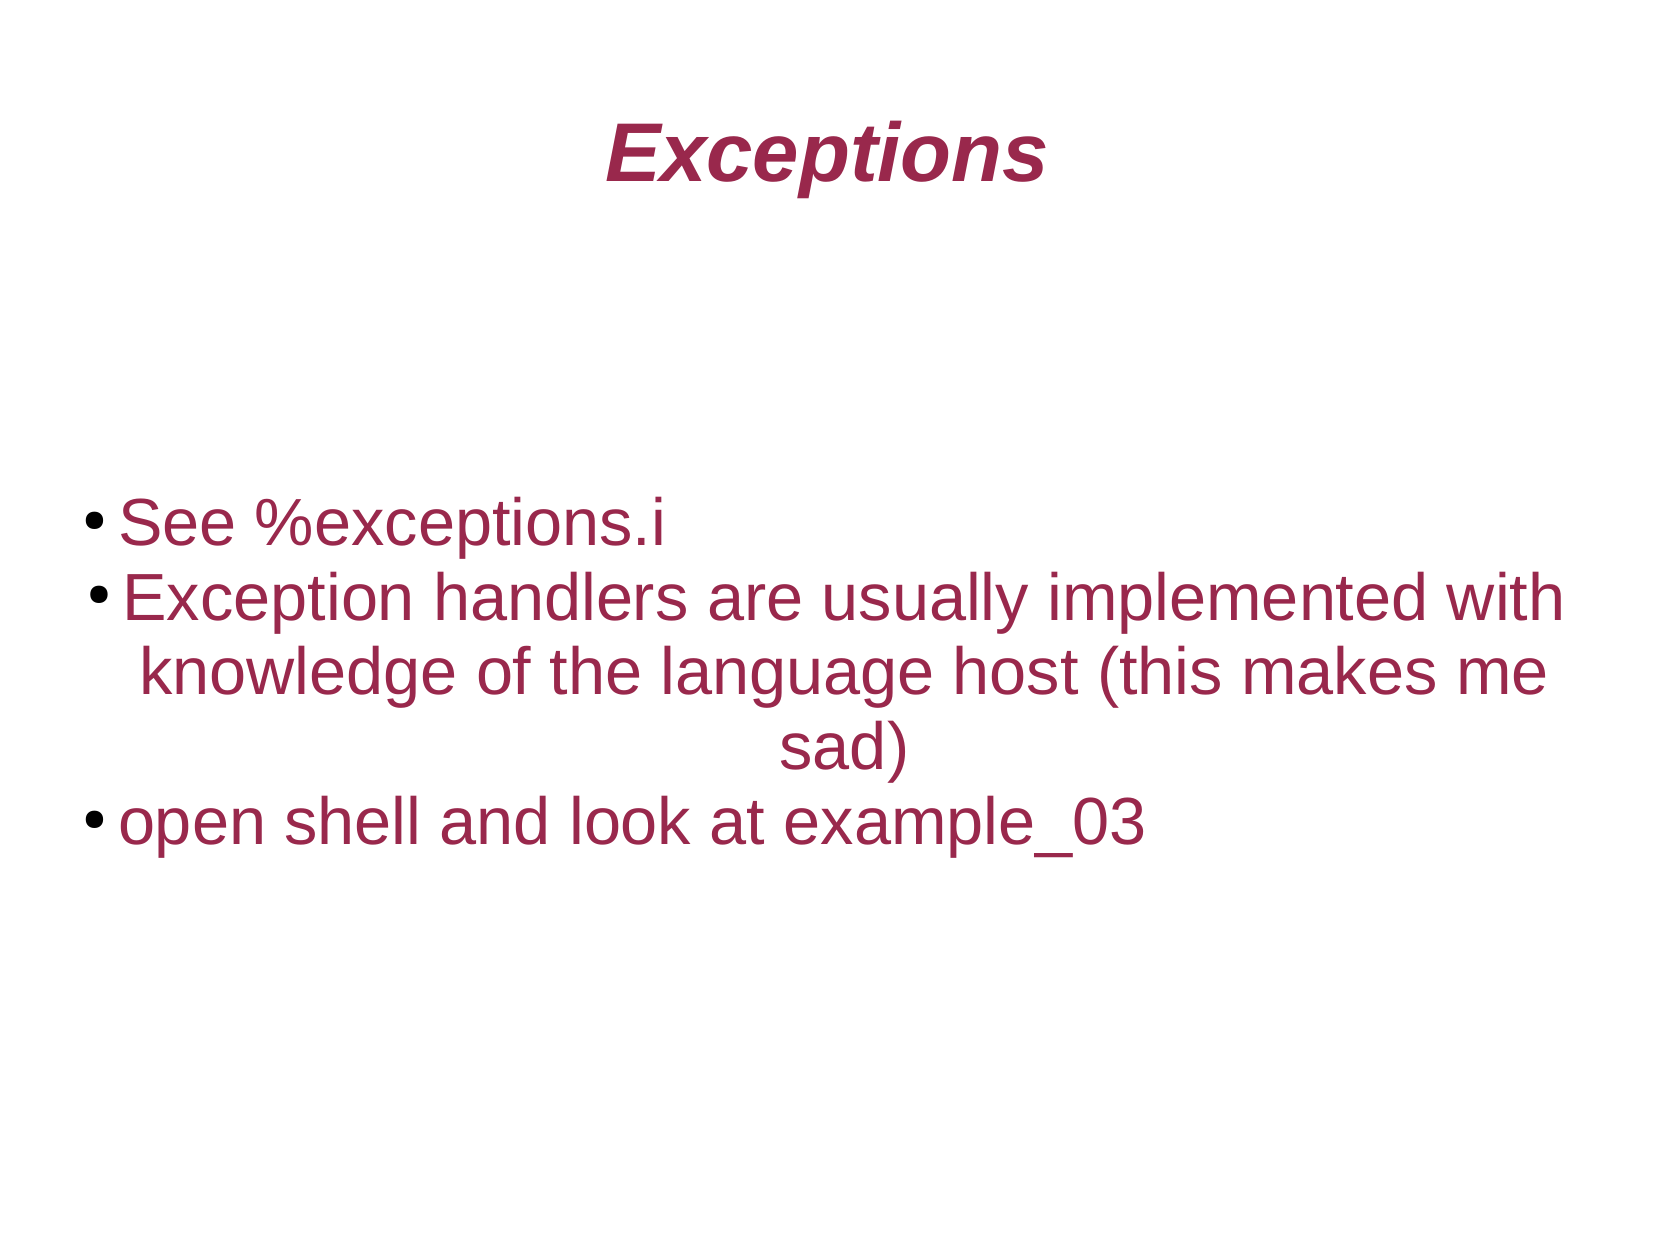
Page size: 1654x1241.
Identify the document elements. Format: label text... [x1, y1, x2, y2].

title Exceptions [82, 49, 1571, 257]
subtitle See %exceptions.i Exception handlers are usually implemented with knowledge of the language host (this makes me sad) open shell and look at example_03 [82, 290, 1571, 1109]
